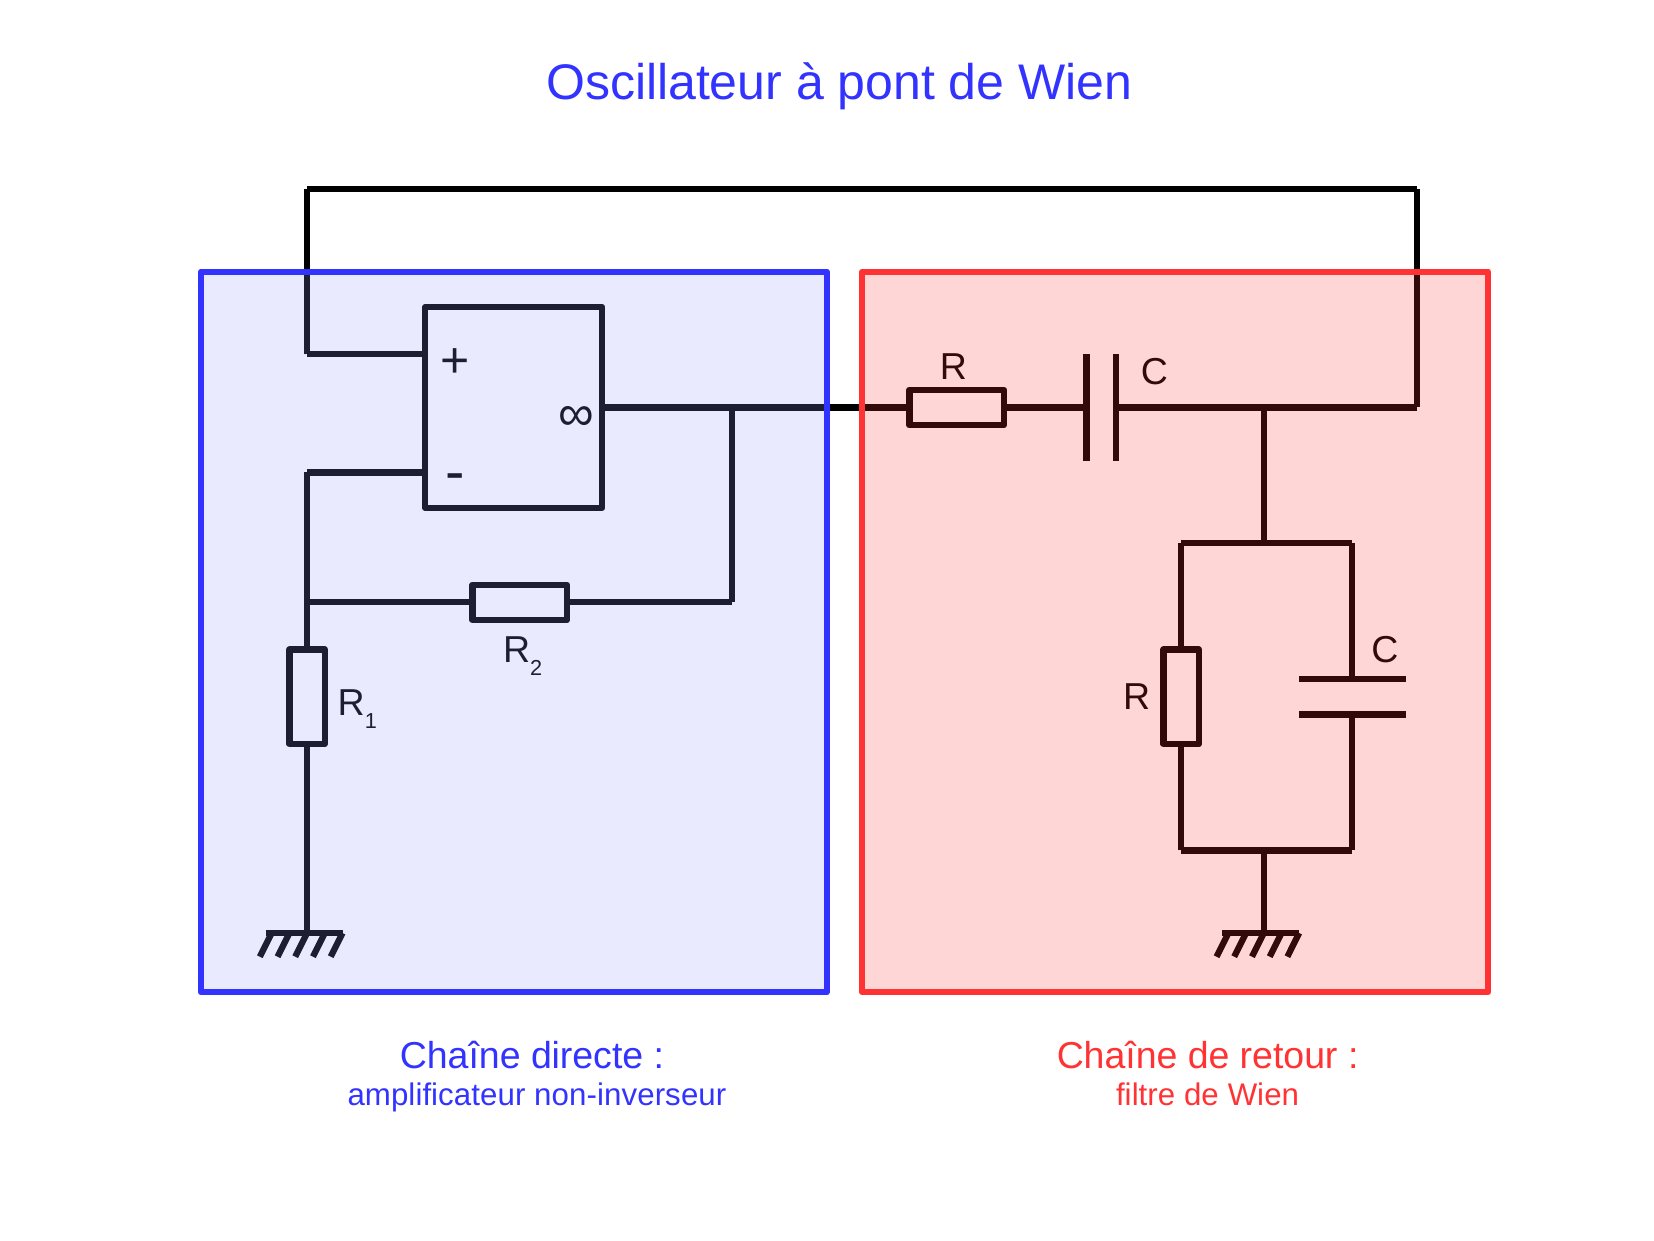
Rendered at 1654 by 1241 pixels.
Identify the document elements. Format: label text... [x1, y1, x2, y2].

text_box Chaîne directe : amplificateur non-inverseur [259, 1027, 815, 1211]
text_box [862, 271, 1489, 993]
text_box Oscillateur à pont de Wien [531, 47, 1158, 118]
text_box Chaîne de retour : filtre de Wien [1033, 1027, 1382, 1154]
text_box [200, 271, 827, 993]
